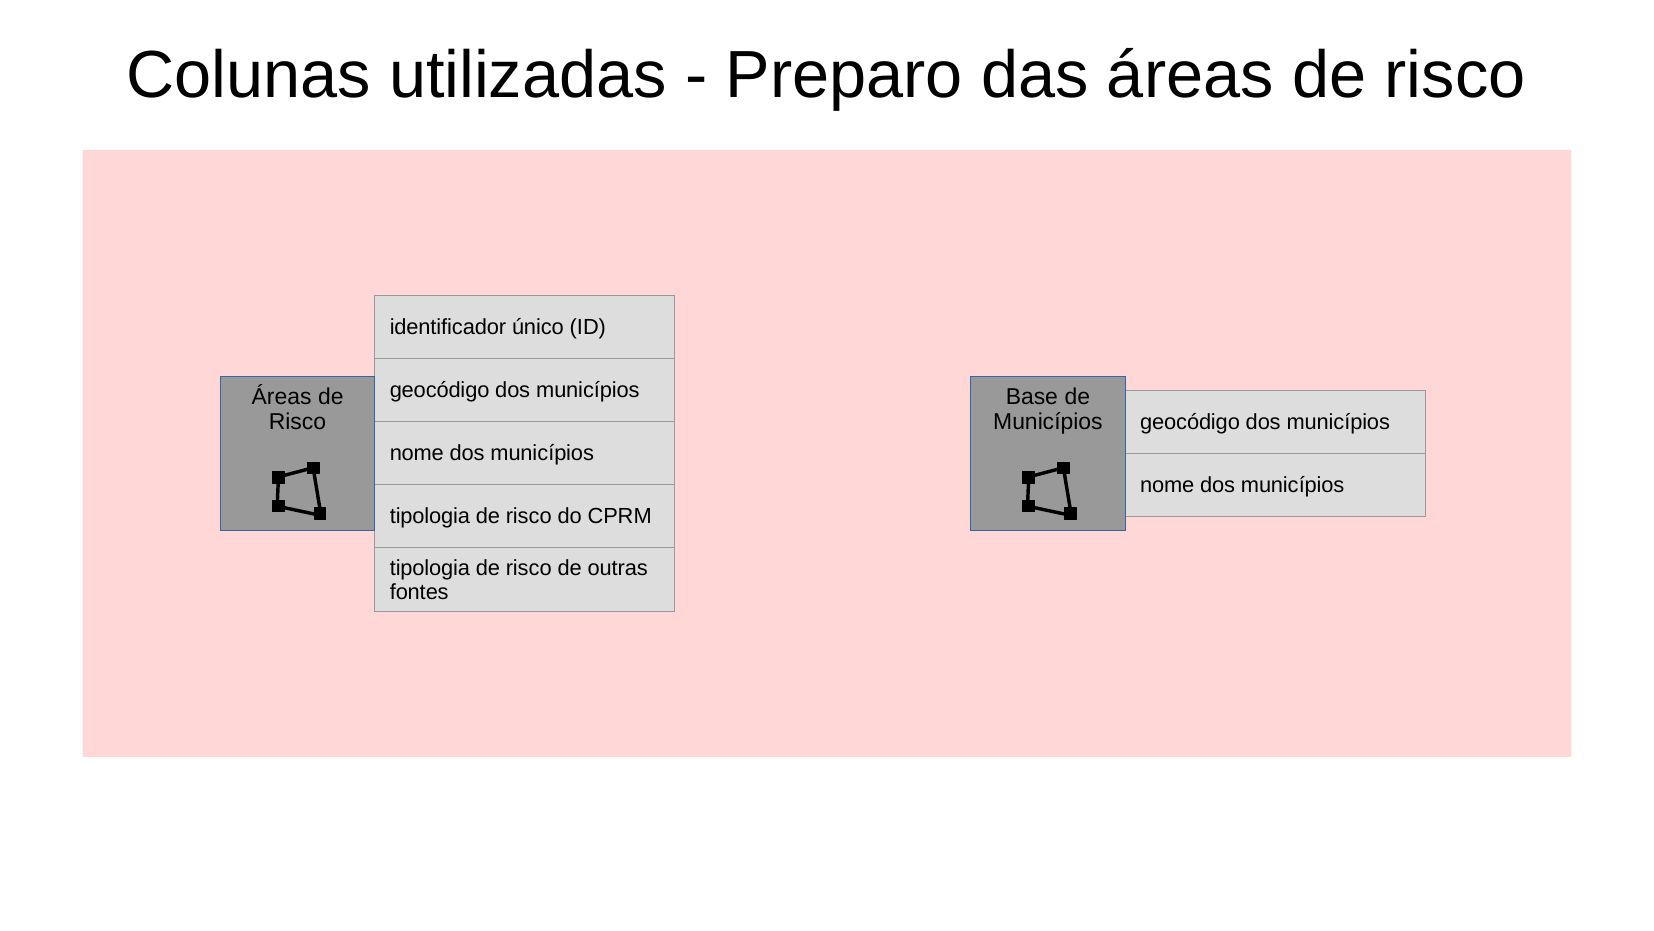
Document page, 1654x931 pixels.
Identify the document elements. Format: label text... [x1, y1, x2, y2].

text_box geocódigo dos municípios [374, 358, 675, 421]
text_box identificador único (ID) [374, 295, 675, 358]
text_box tipologia de risco de outras fontes [374, 547, 675, 612]
text_box nome dos municípios [1126, 453, 1426, 517]
text_box tipologia de risco do CPRM [374, 484, 675, 547]
title Colunas utilizadas - Preparo das áreas de risco [82, 36, 1571, 113]
picture [1017, 460, 1079, 523]
text_box geocódigo dos municípios [1126, 390, 1426, 453]
text_box Áreas de Risco [220, 376, 375, 531]
list [82, 149, 1572, 757]
picture [266, 460, 329, 523]
text_box Base de Municípios [970, 376, 1126, 531]
text_box nome dos municípios [375, 421, 675, 484]
